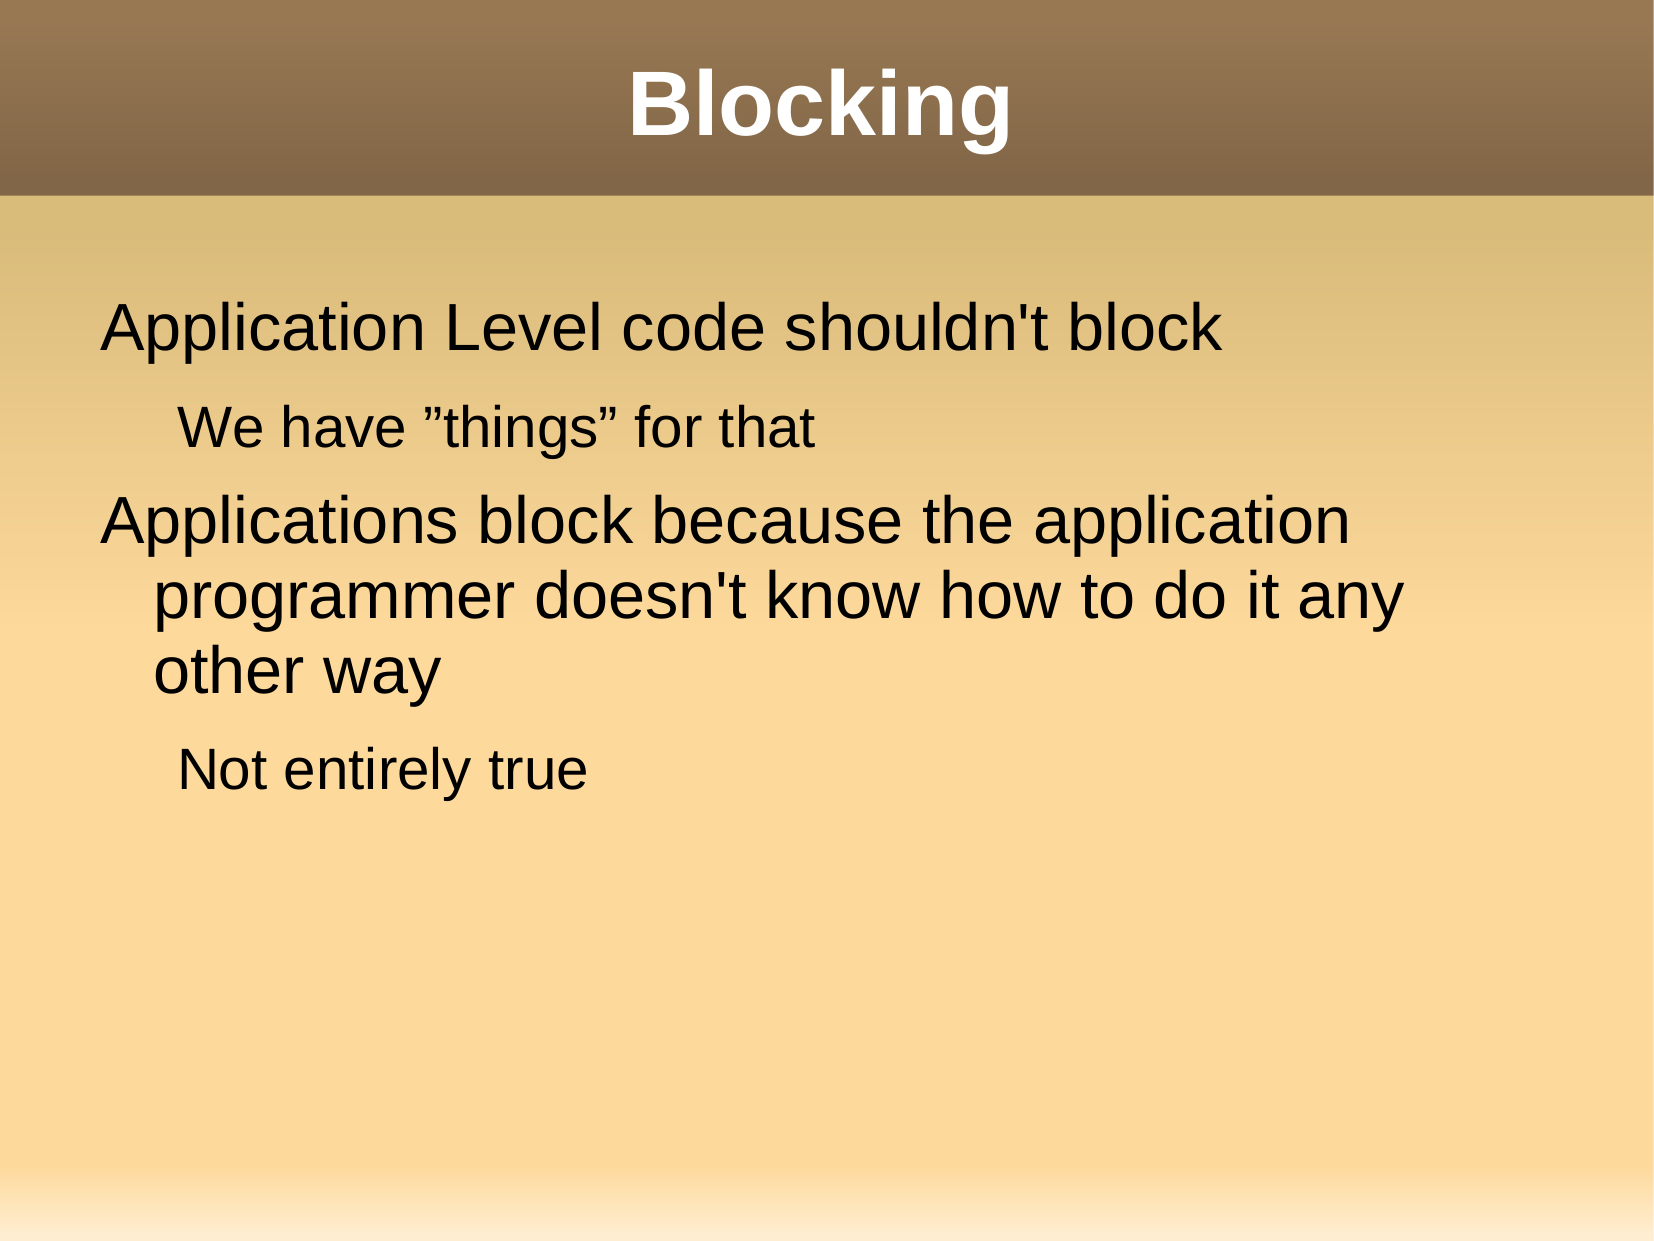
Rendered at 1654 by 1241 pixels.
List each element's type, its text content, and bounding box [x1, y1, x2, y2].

list Application Level code shouldn't block We have ”things” for that Applications block because the application programmer doesn't know how to do it any other way Not entirely true [82, 290, 1571, 1109]
title Blocking [76, 0, 1565, 208]
picture [0, 0, 1654, 1241]
